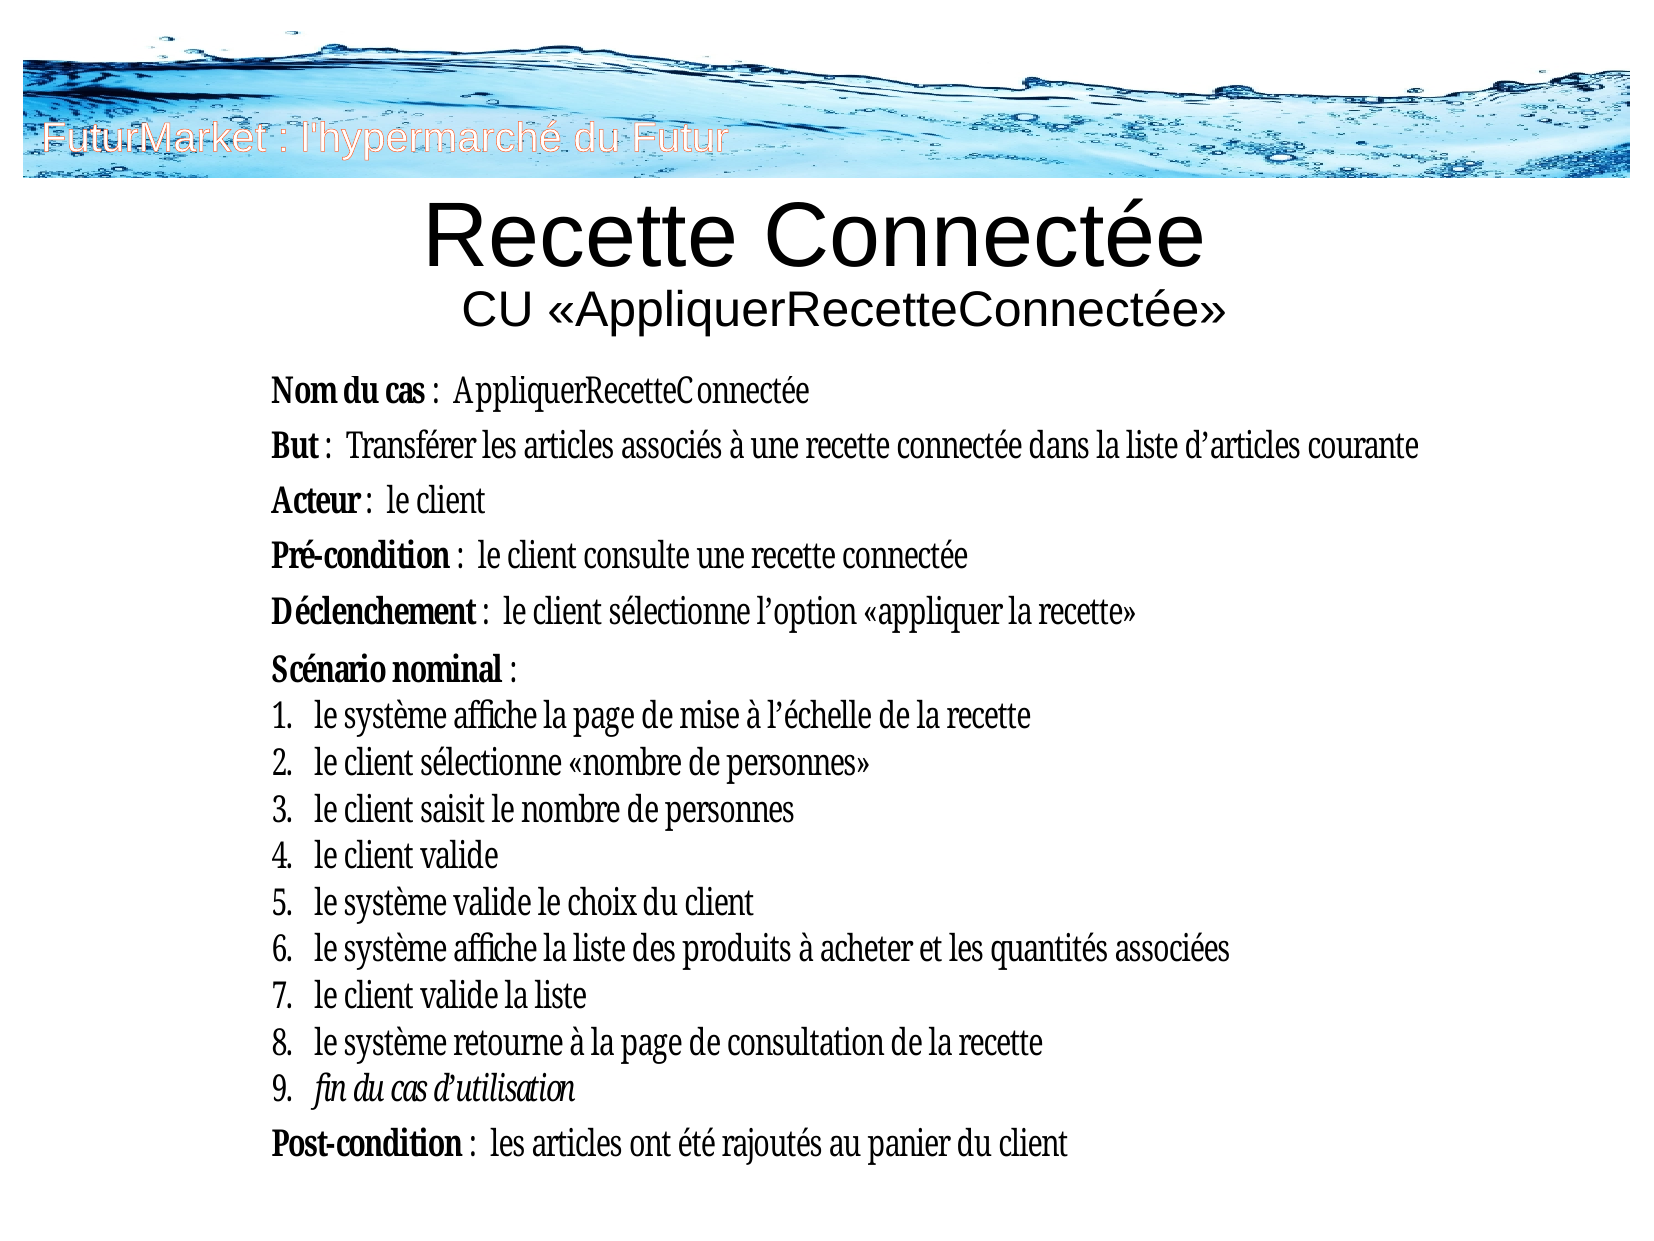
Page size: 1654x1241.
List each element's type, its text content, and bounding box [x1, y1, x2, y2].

title CU «AppliquerRecetteConnectée» [212, 287, 1477, 338]
picture [23, 23, 1630, 178]
picture [271, 376, 1418, 1168]
title Recette Connectée [23, 183, 1607, 287]
